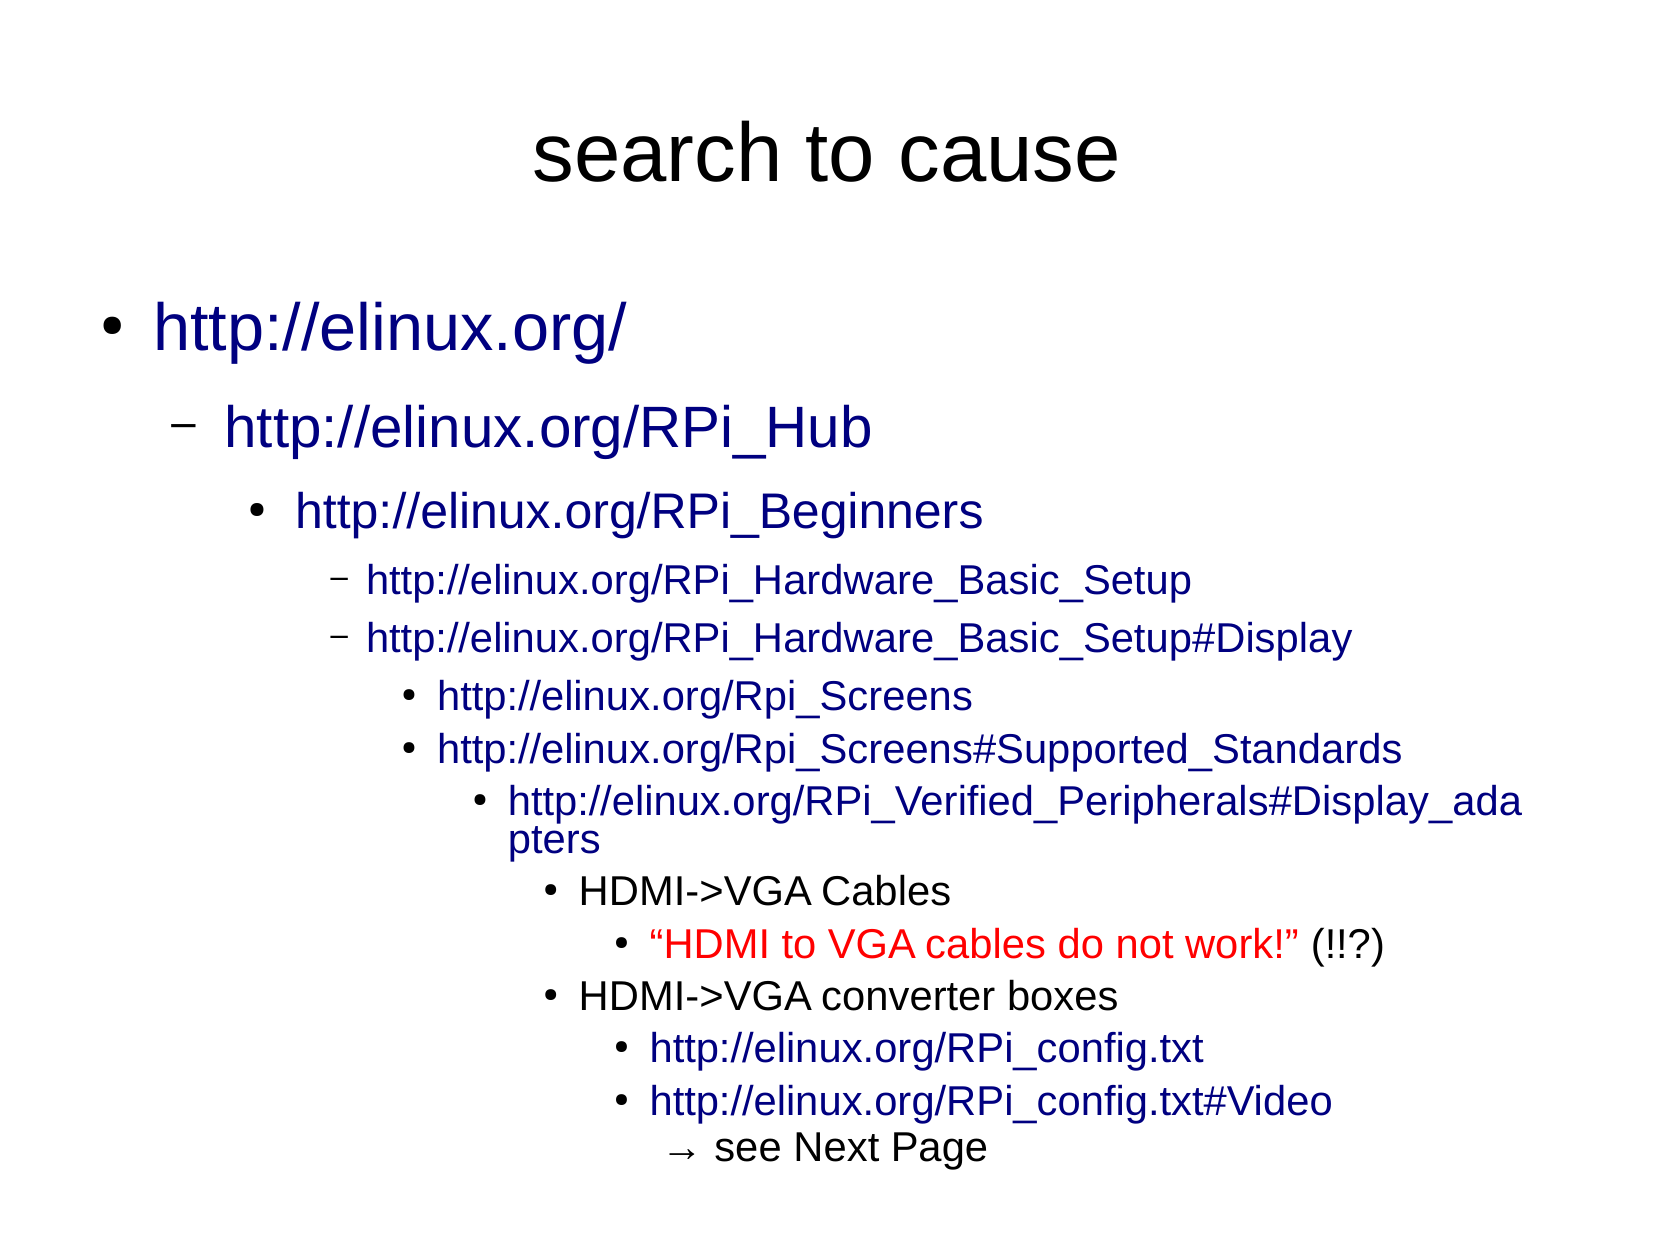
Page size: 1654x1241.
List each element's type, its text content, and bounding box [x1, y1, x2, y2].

title search to cause [82, 49, 1571, 257]
list http://elinux.org/ http://elinux.org/RPi_Hub http://elinux.org/RPi_Beginners http://elinux.org/RPi_Hardware_Basic_Setup http://elinux.org/RPi_Hardware_Basic_Setup#Display http://elinux.org/Rpi_Screens http://elinux.org/Rpi_Screens#Supported_Standards http://elinux.org/RPi_Verified_Peripherals#Display_adapters HDMI->VGA Cables “HDMI to VGA cables do not work!” (!!?) HDMI->VGA converter boxes http://elinux.org/RPi_config.txt http://elinux.org/RPi_config.txt#Video → see Next Page [82, 290, 1538, 1146]
